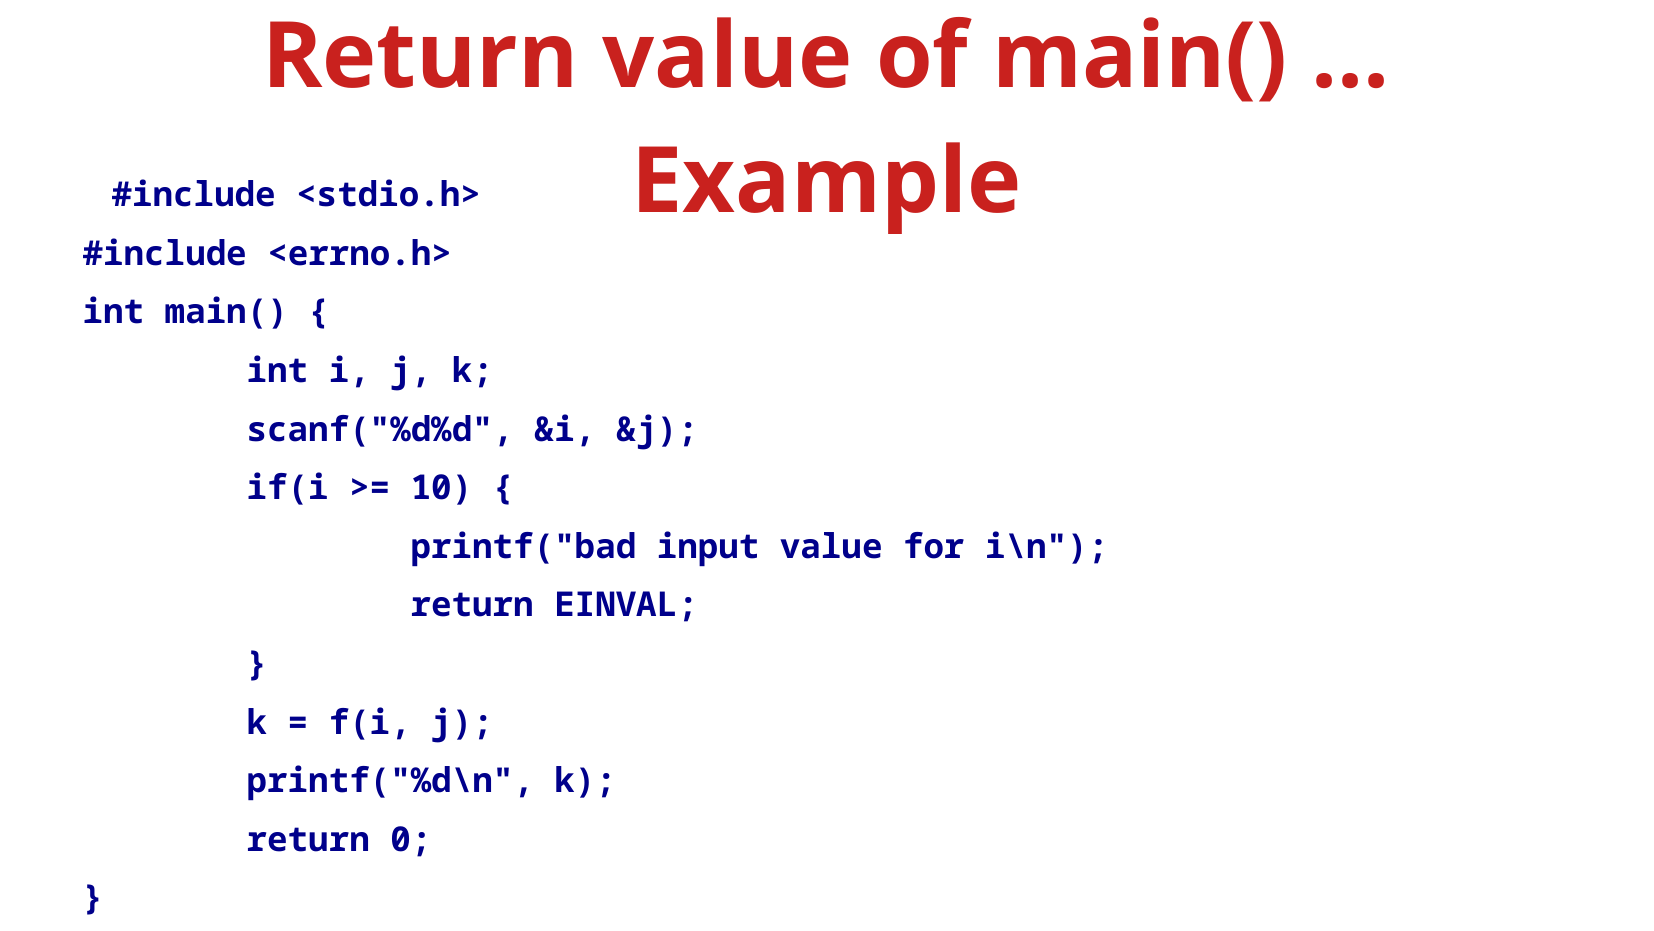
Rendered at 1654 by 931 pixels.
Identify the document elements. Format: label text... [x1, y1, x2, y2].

list #include <stdio.h> #include <errno.h> int main() { int i, j, k; scanf("%d%d", &i, &j); if(i >= 10) { printf("bad input value for i\n"); return EINVAL; } k = f(i, j); printf("%d\n", k); return 0; } [82, 170, 1654, 928]
title Return value of main() ... Example [82, 37, 1571, 170]
